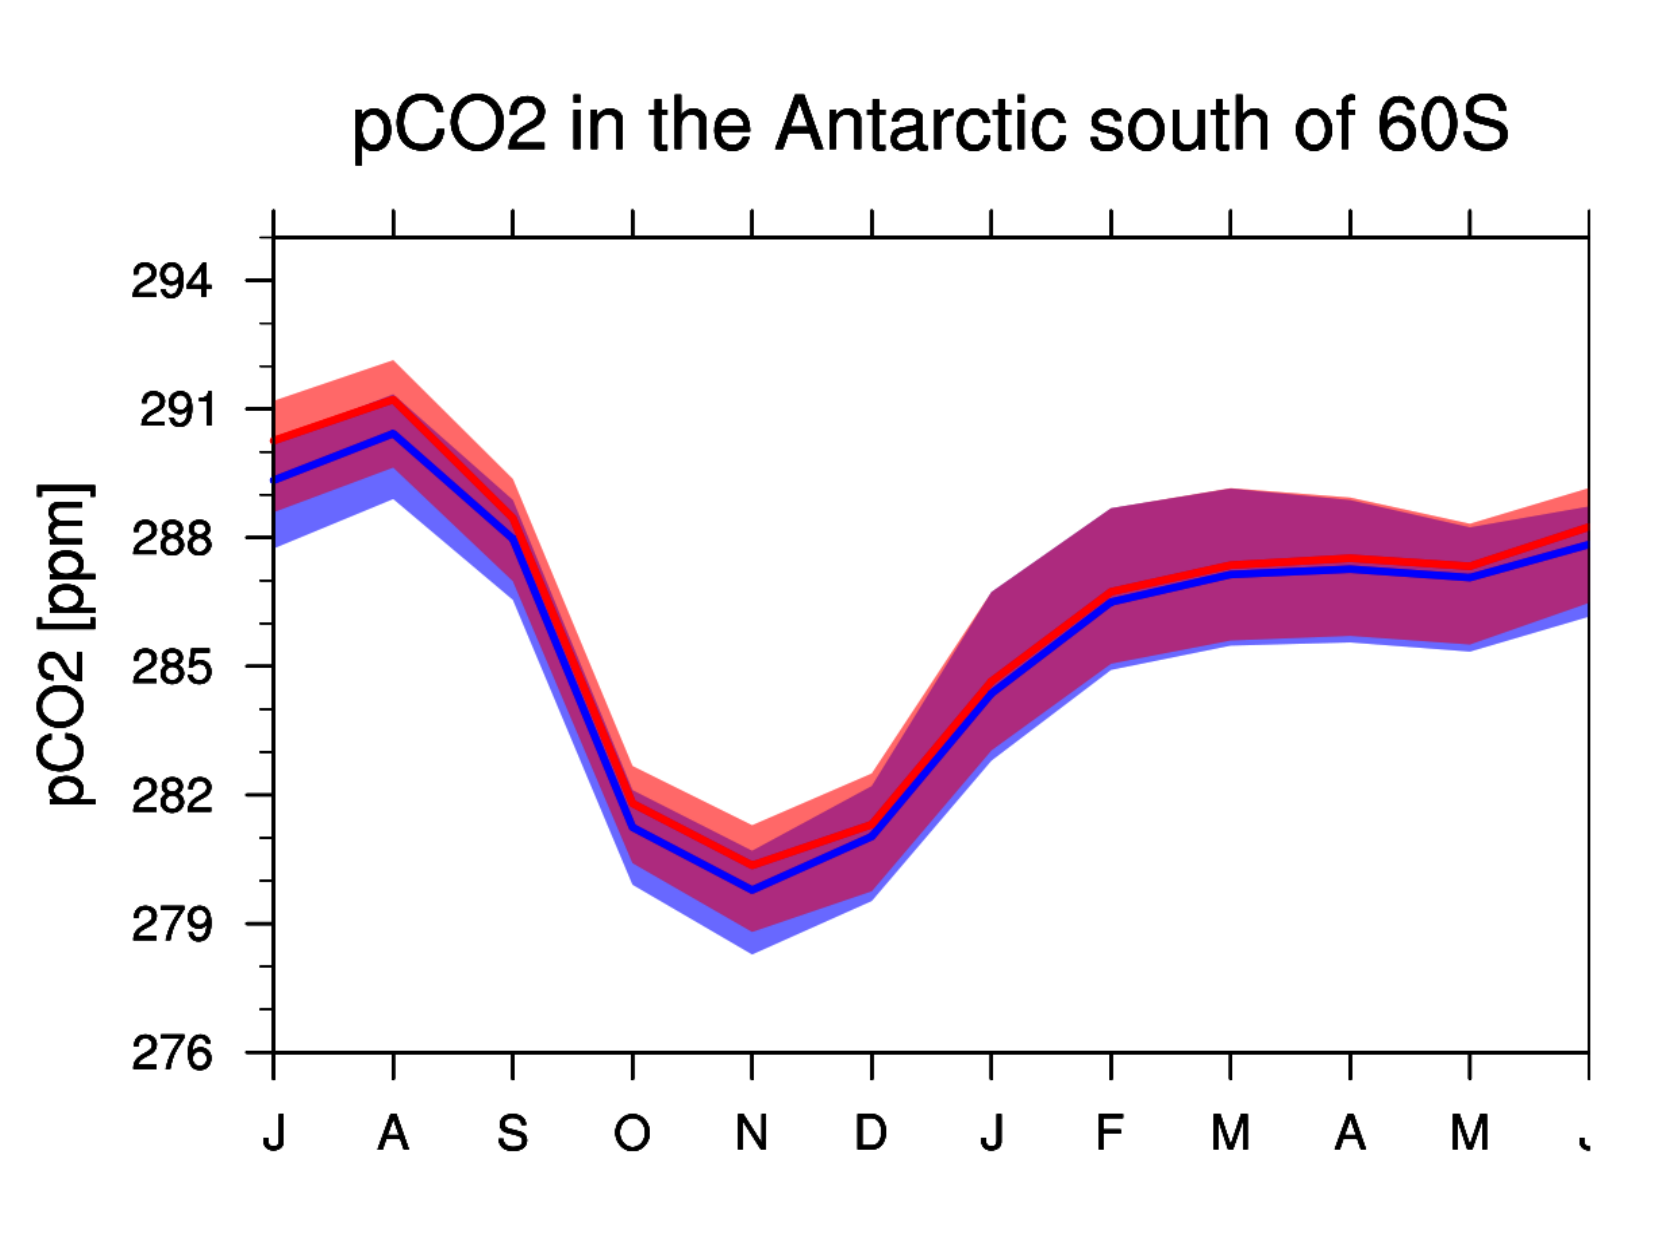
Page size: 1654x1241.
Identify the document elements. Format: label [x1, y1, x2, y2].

picture [0, 71, 1654, 1166]
